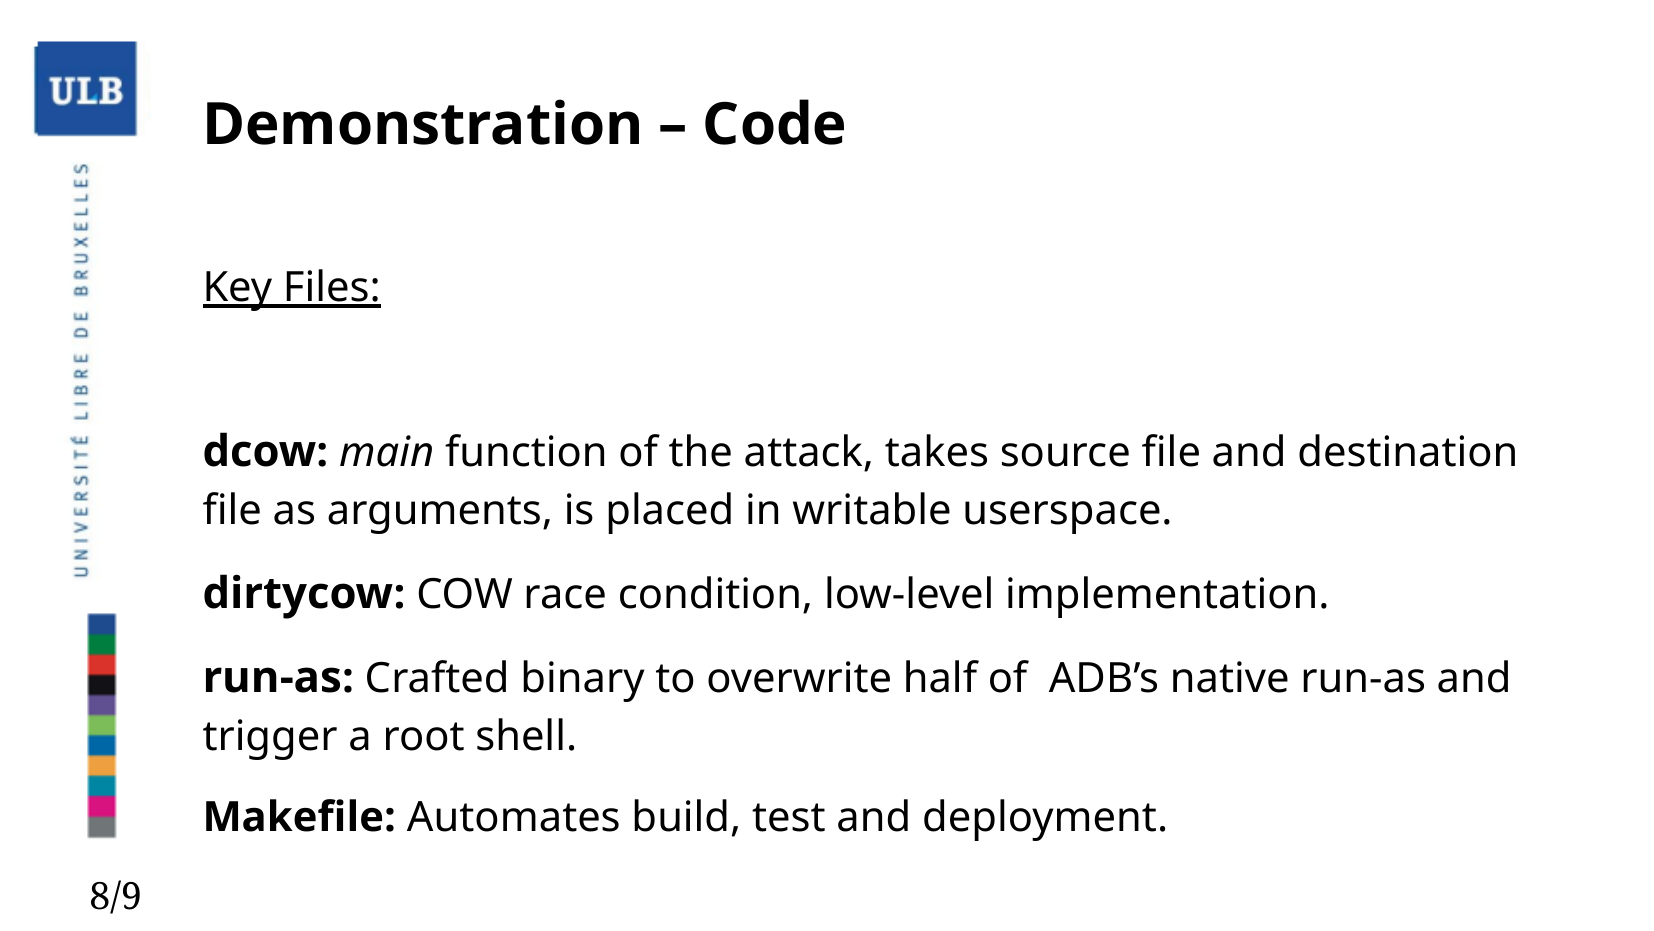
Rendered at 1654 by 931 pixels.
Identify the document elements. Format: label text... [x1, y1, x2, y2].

text_box <number>/9 [74, 862, 187, 931]
picture [21, 30, 151, 931]
text_box Demonstration – Code Key Files: dcow: main function of the attack, takes source file and destination file as arguments, is placed in writable userspace. dirtycow: COW race condition, low-level implementation. run-as: Crafted binary to overwrite half of ADB’s native run-as and trigger a root shell. Makefile: Automates build, test and deployment. [187, 75, 1576, 931]
